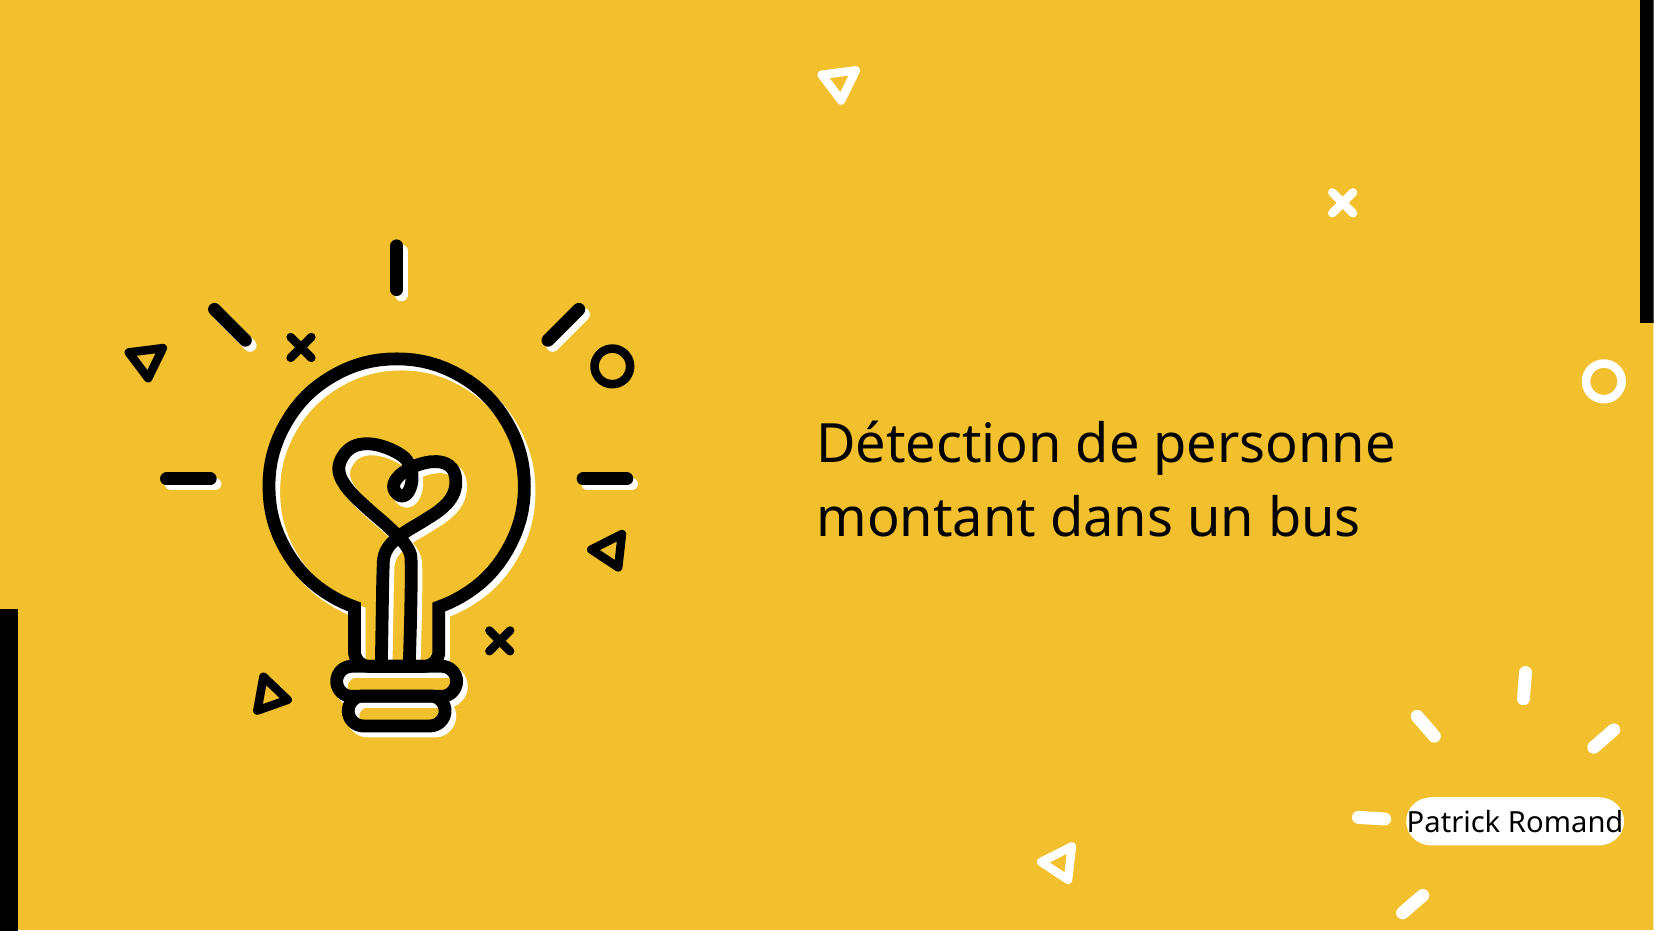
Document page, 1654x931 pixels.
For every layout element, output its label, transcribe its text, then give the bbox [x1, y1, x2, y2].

title Détection de personne montant dans un bus [816, 404, 1454, 553]
text_box Patrick Romand [1406, 797, 1625, 846]
